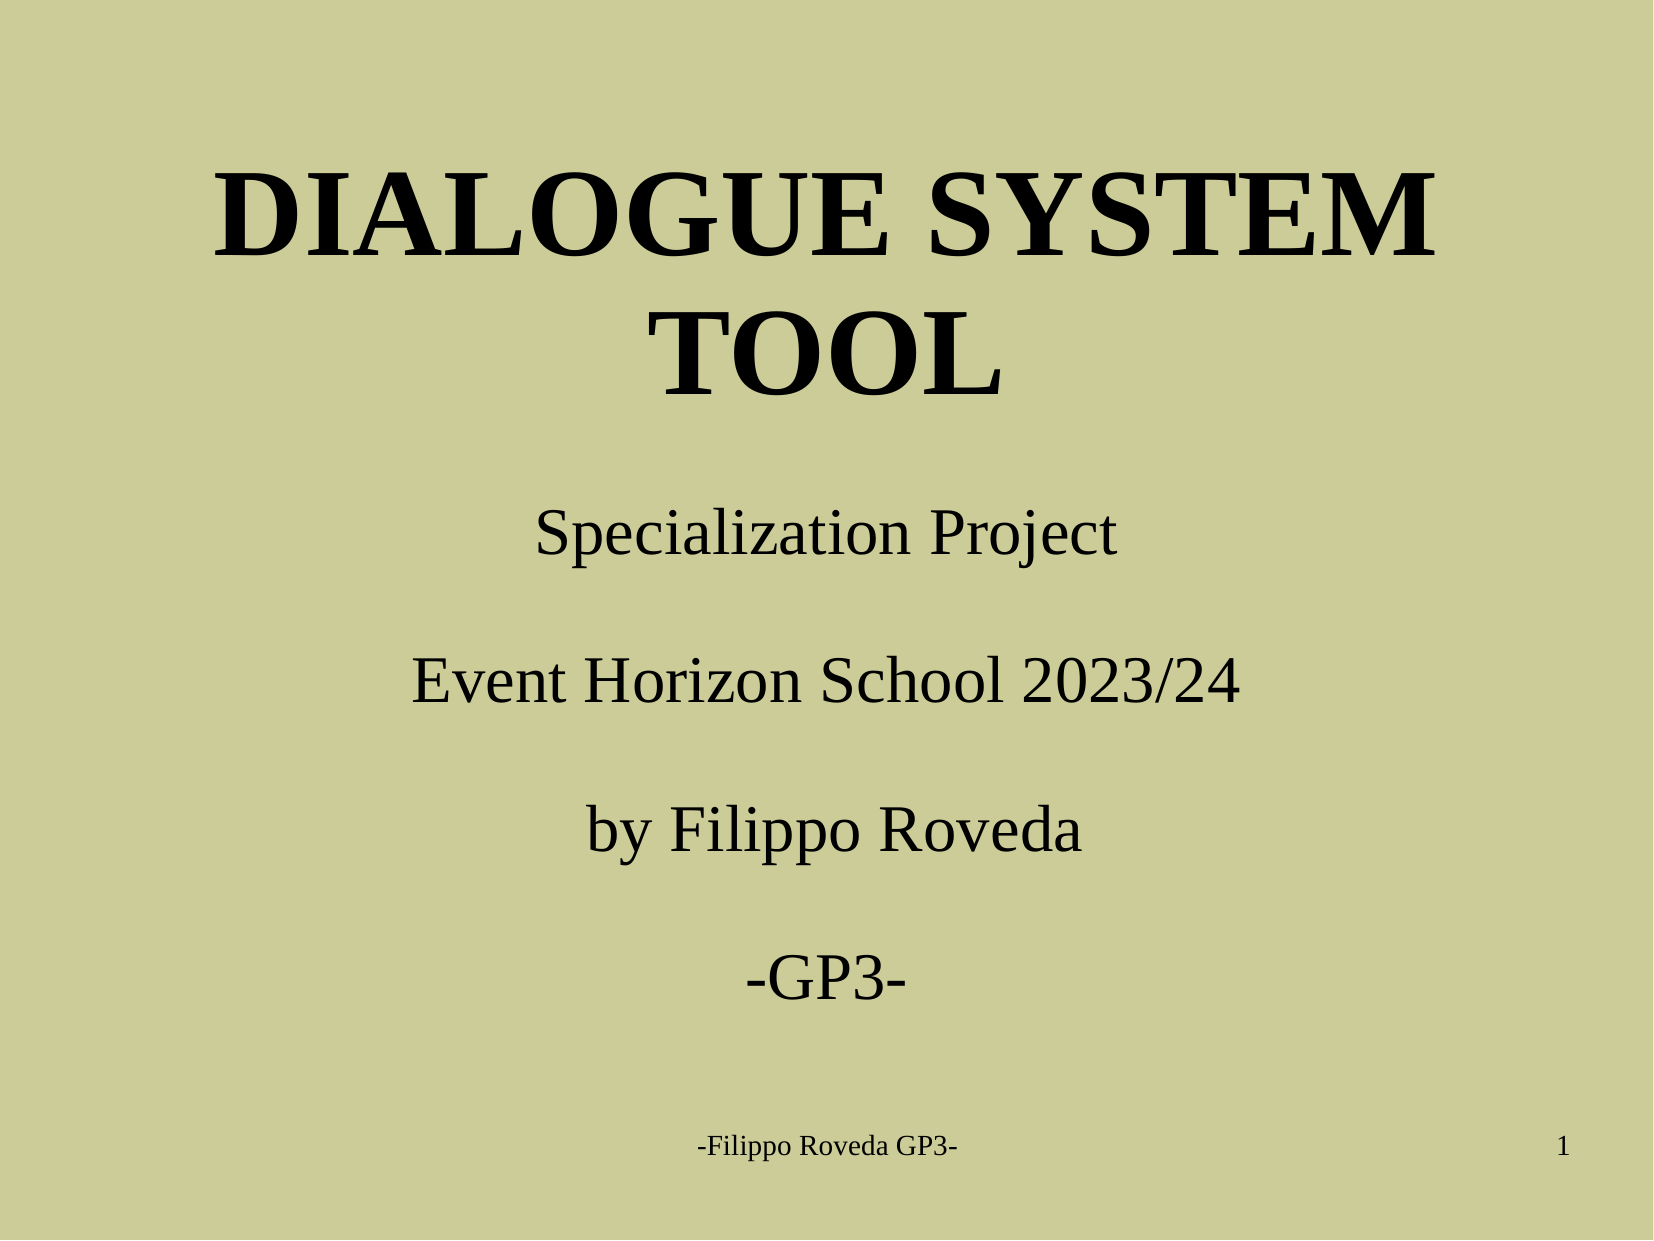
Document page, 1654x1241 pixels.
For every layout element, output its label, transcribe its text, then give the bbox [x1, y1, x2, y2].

subtitle DIALOGUE SYSTEM TOOL Specialization Project Event Horizon School 2023/24 by Filippo Roveda -GP3- [82, 49, 1571, 1109]
